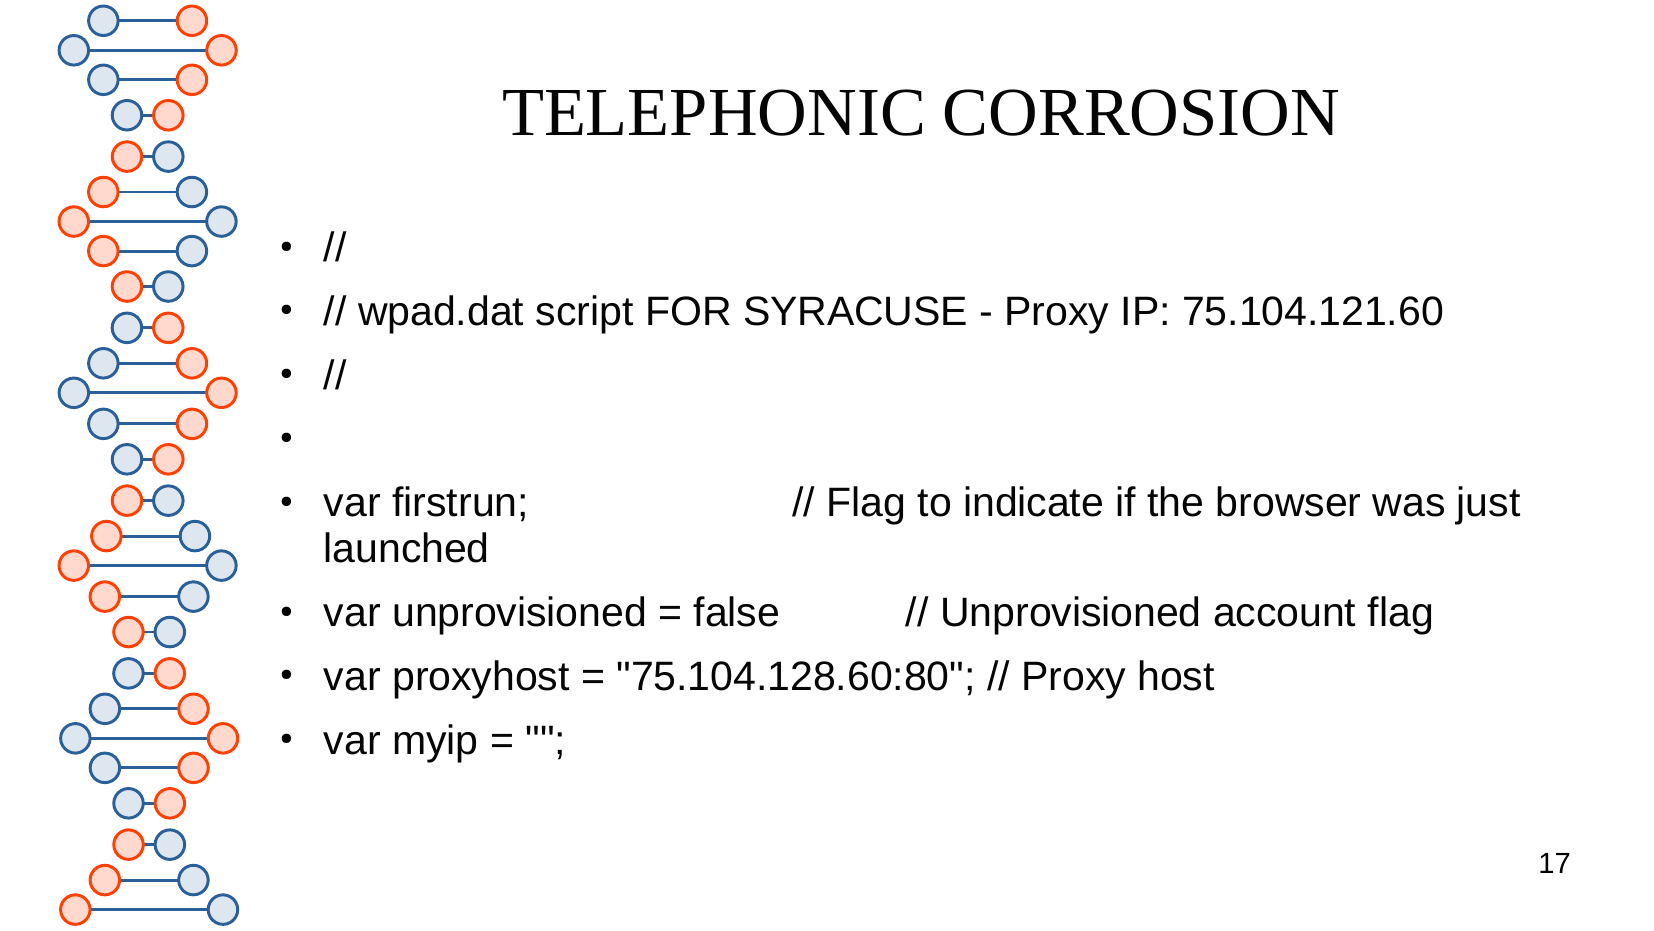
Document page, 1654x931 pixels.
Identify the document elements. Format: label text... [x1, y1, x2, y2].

title TELEPHONIC CORROSION [265, 35, 1595, 189]
list // // wpad.dat script FOR SYRACUSE - Proxy IP: 75.104.121.60 // var firstrun; // Flag to indicate if the browser was just launched var unprovisioned = false // Unprovisioned account flag var proxyhost = "75.104.128.60:80"; // Proxy host var myip = ""; [265, 224, 1595, 764]
